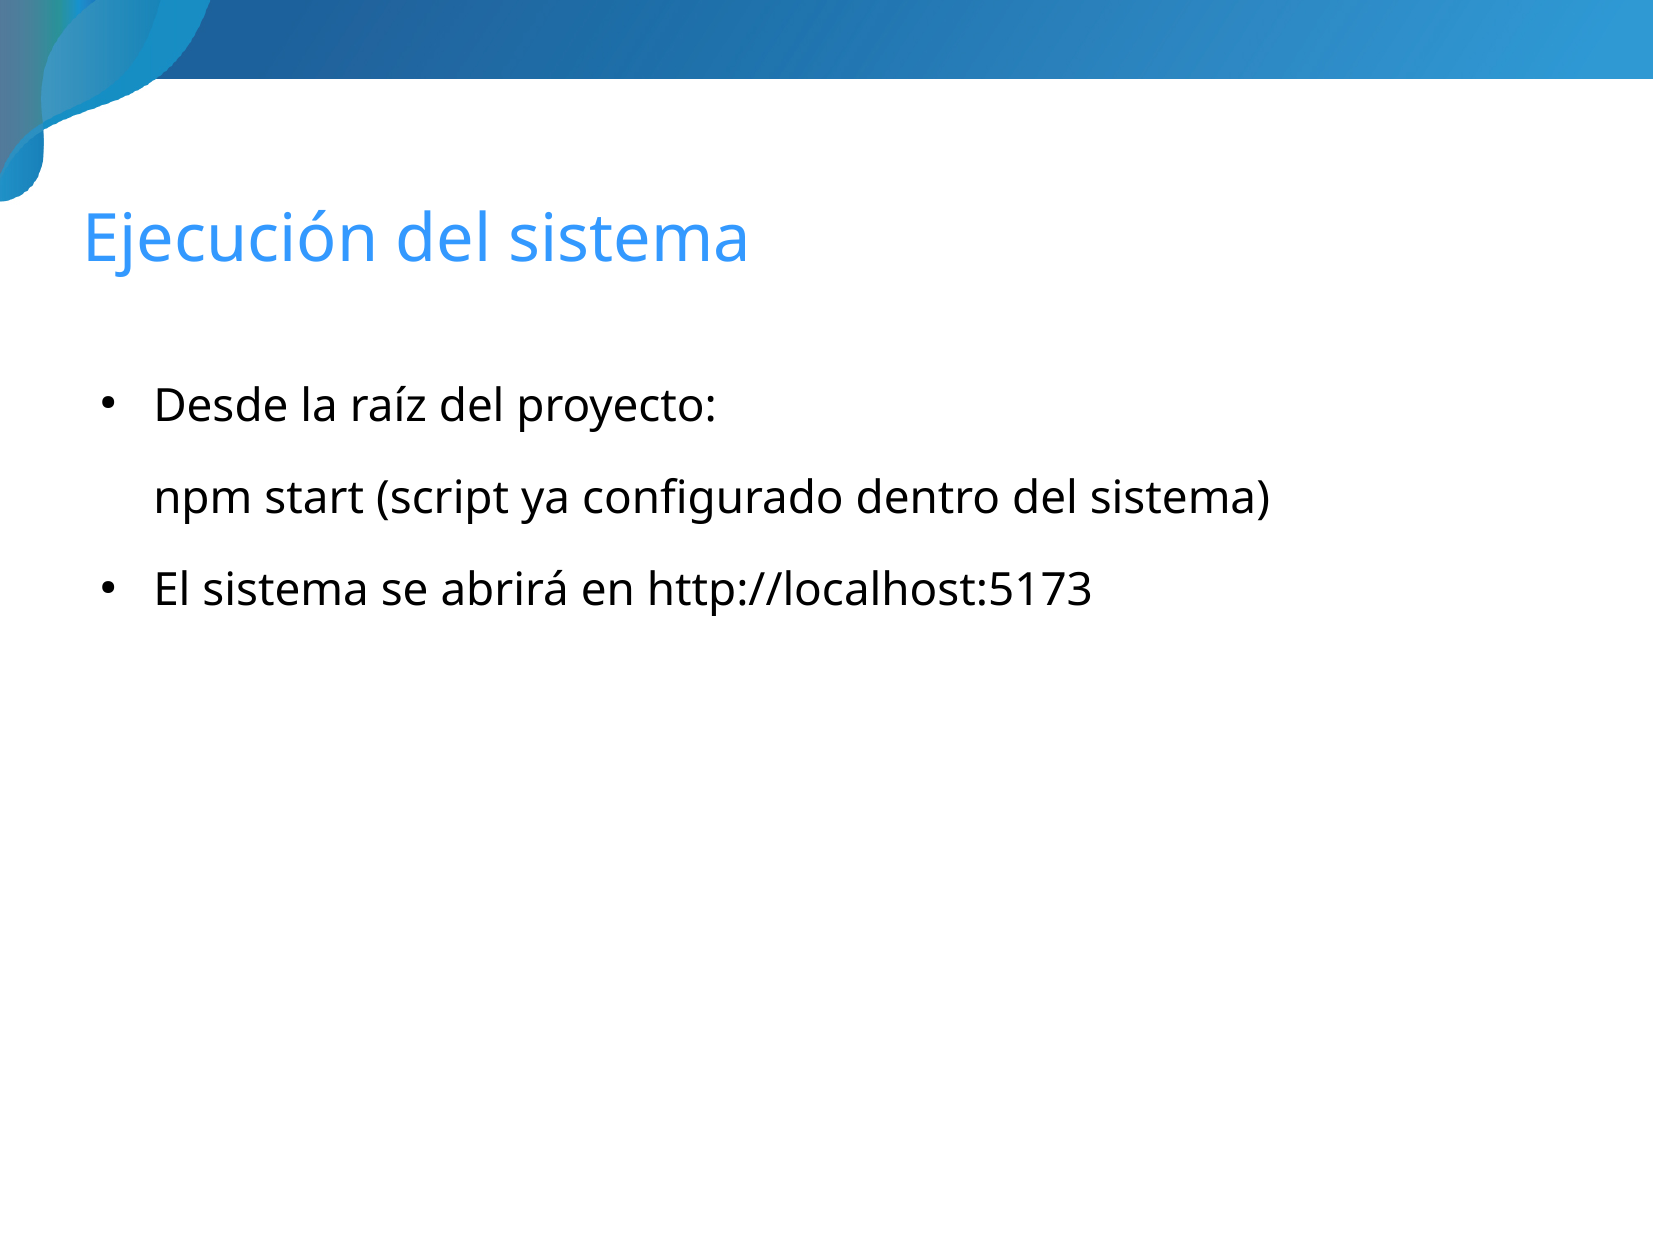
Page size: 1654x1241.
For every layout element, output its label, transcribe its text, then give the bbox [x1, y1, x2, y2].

picture [0, 0, 1653, 1241]
list Desde la raíz del proyecto: npm start (script ya configurado dentro del sistema) El sistema se abrirá en http://localhost:5173 [82, 372, 1571, 837]
title Ejecución del sistema [82, 132, 1571, 340]
